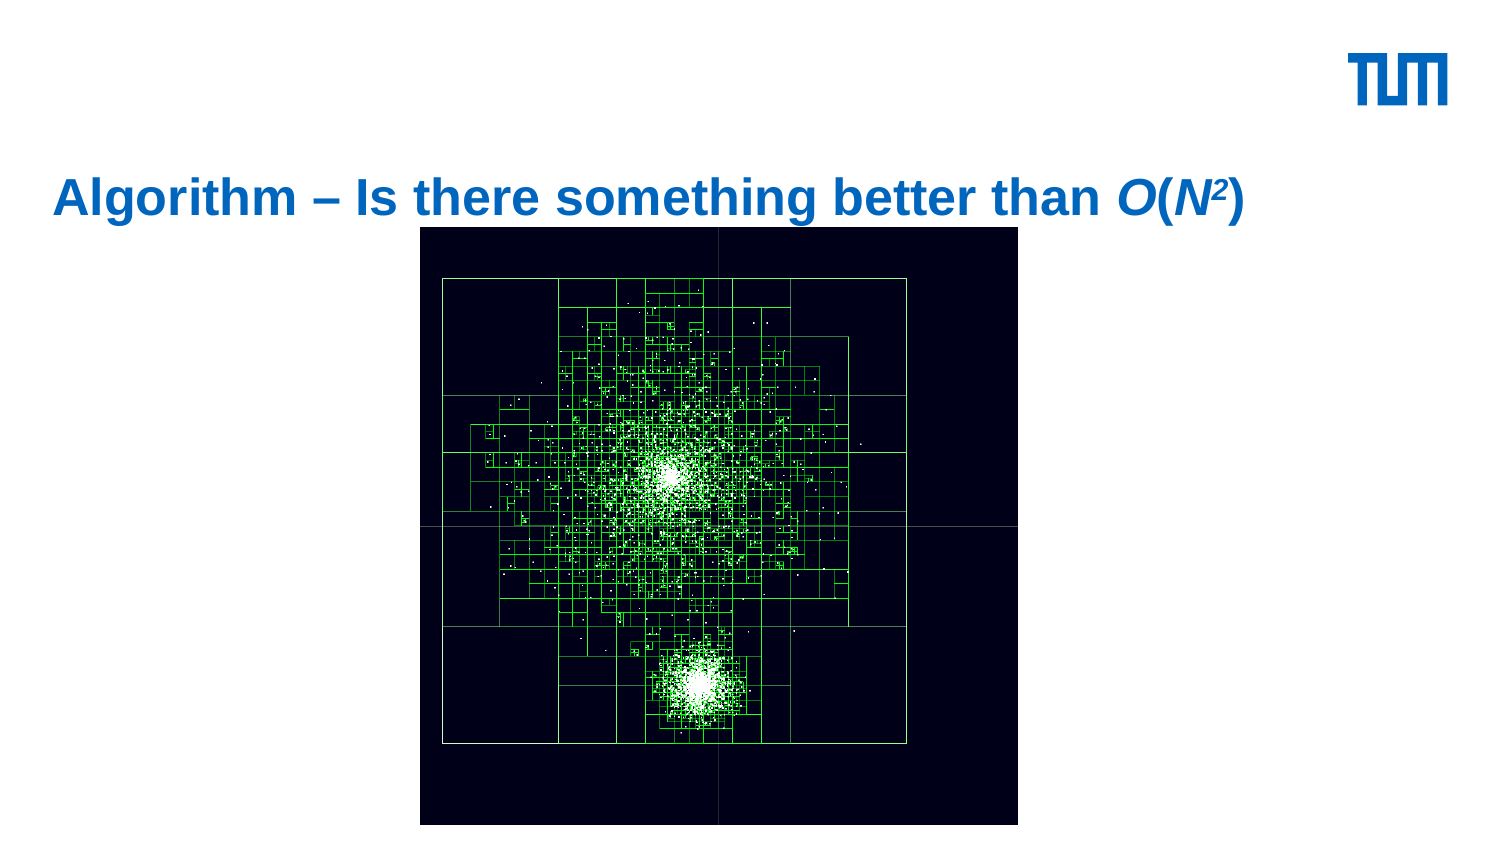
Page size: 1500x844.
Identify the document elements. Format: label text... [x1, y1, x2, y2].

picture [420, 227, 1018, 826]
title Algorithm – Is there something better than O(N2) [52, 159, 1449, 223]
